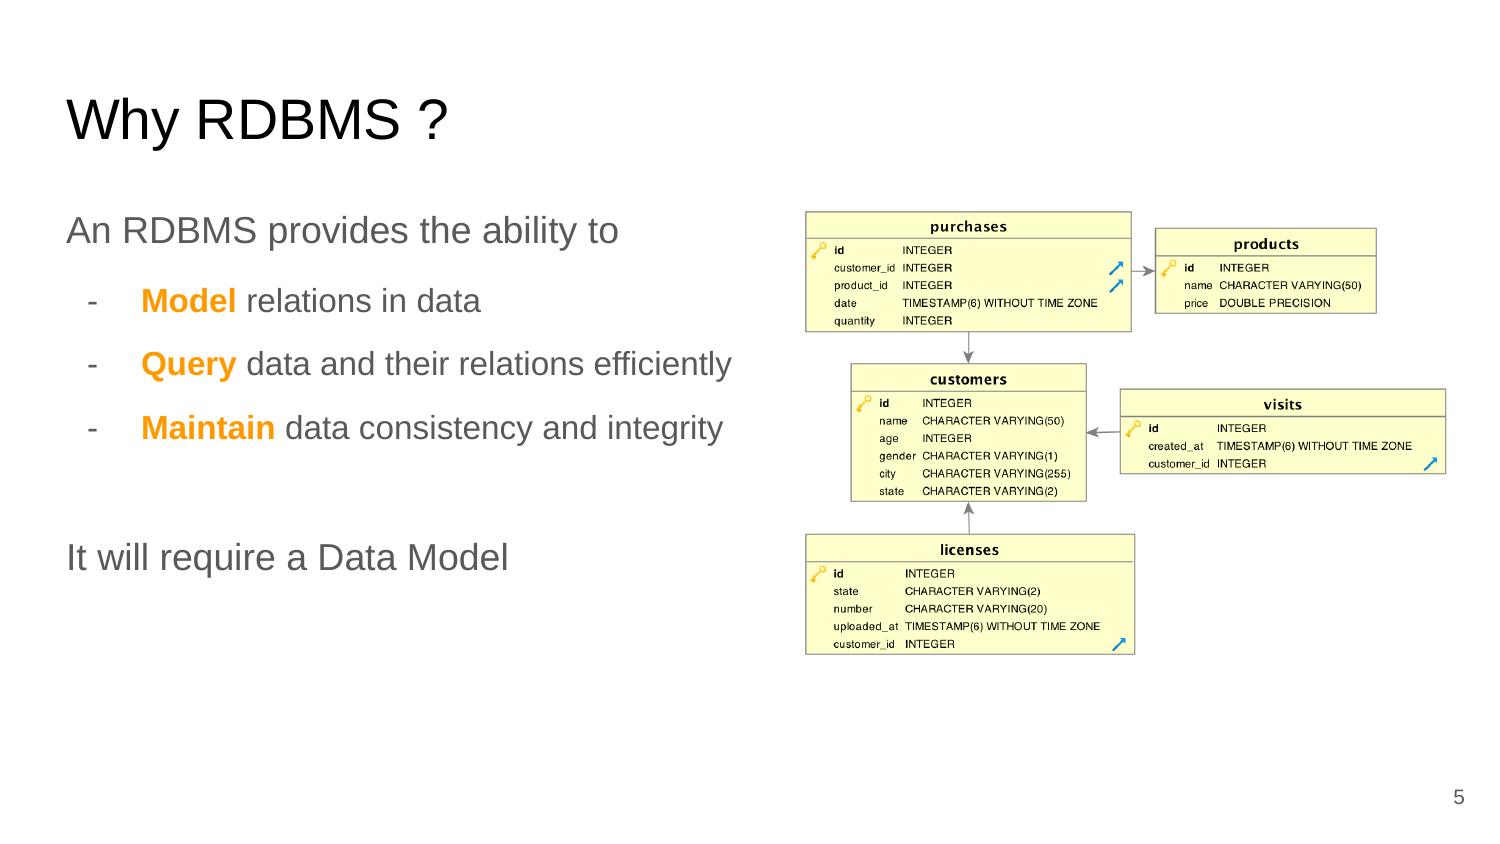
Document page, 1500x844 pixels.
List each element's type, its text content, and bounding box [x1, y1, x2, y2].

picture [801, 207, 1449, 658]
title Why RDBMS ? [51, 72, 1449, 167]
slide_number <number> [1389, 764, 1480, 830]
list An RDBMS provides the ability to Model relations in data Query data and their relations efficiently Maintain data consistency and integrity It will require a Data Model [51, 188, 840, 795]
